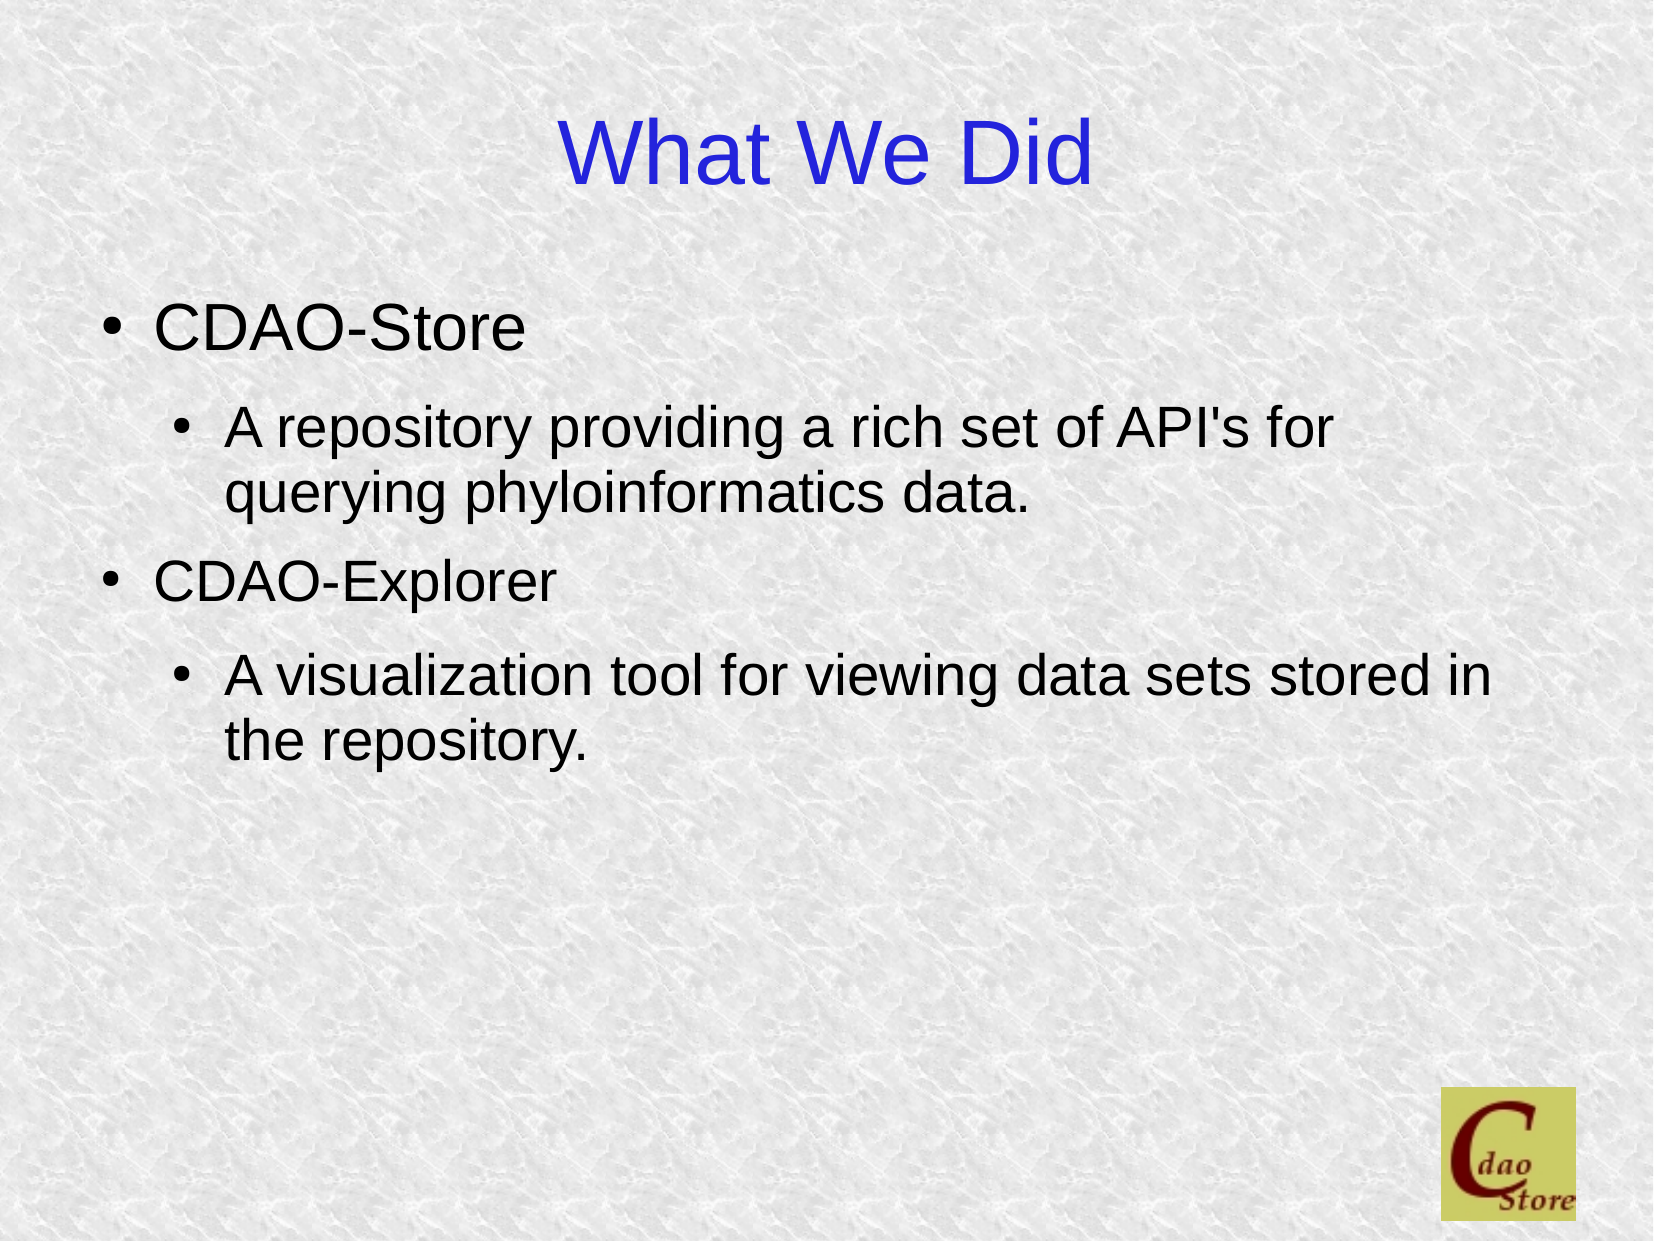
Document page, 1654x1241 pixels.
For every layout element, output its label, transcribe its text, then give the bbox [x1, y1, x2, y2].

list CDAO-Store A repository providing a rich set of API's for querying phyloinformatics data. CDAO-Explorer A visualization tool for viewing data sets stored in the repository. [82, 290, 1571, 1109]
picture [0, 0, 1654, 1241]
title What We Did [82, 49, 1571, 257]
